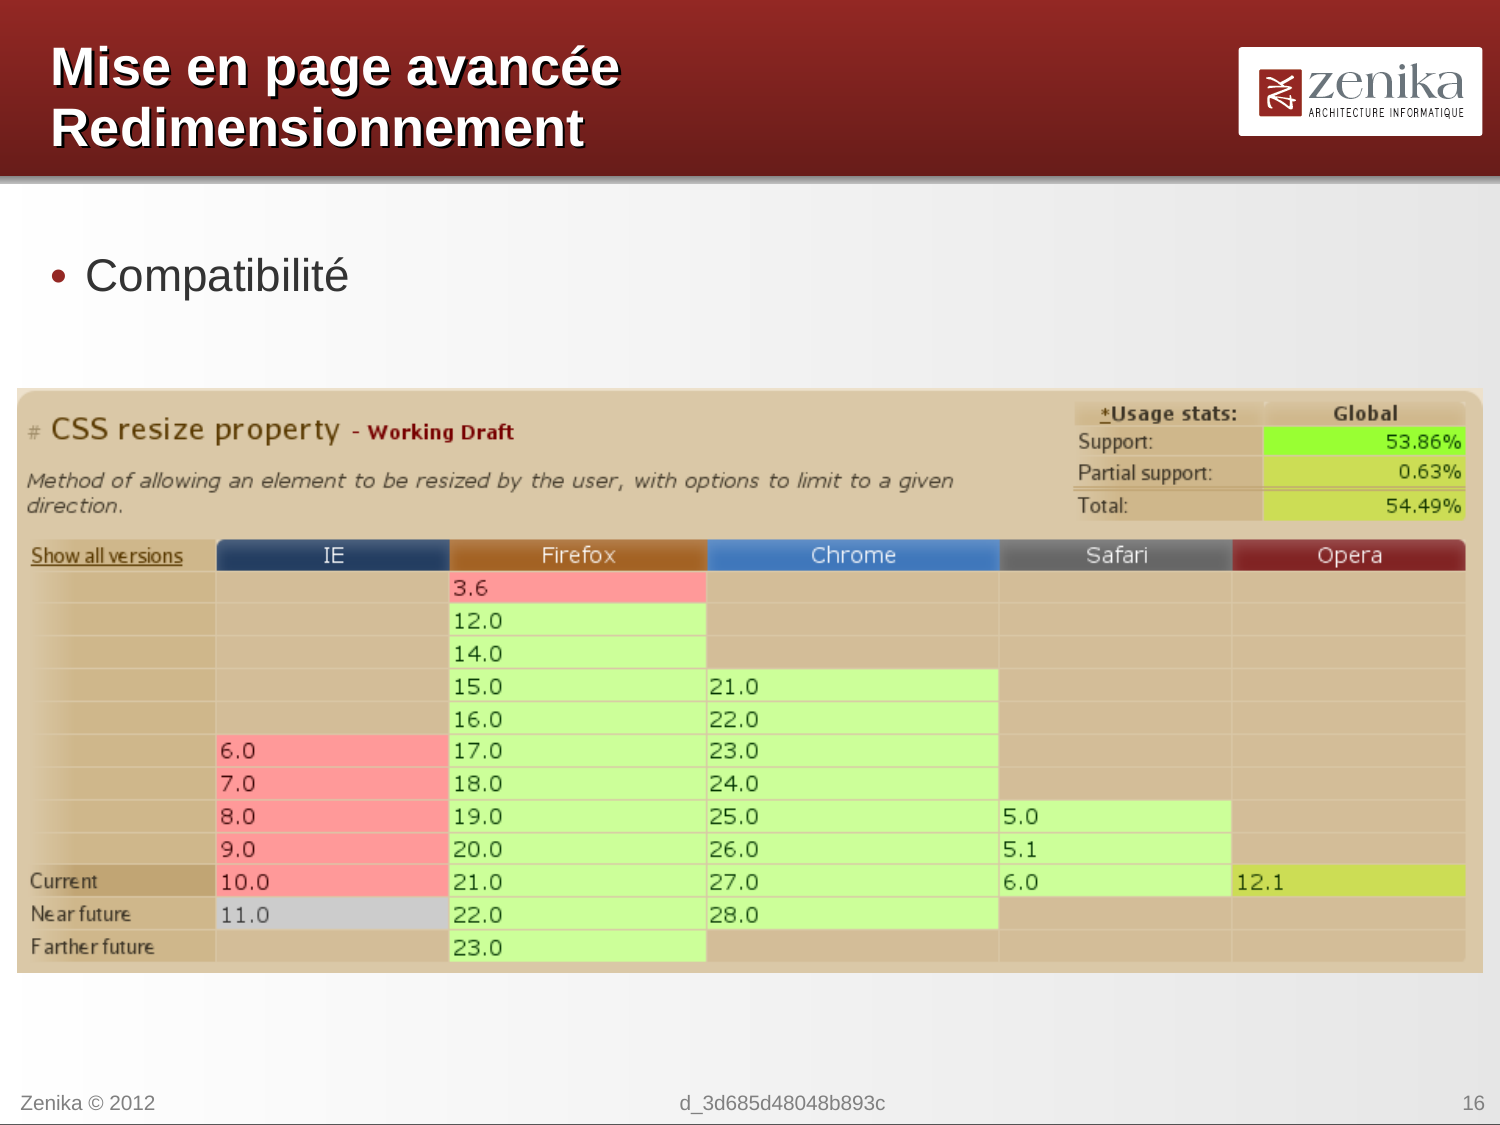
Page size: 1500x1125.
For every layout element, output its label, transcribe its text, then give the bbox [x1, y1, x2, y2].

title Mise en page avancée Redimensionnement [50, 15, 1206, 180]
picture [1257, 58, 1464, 125]
picture [17, 388, 50, 973]
list Compatibilité [50, 250, 1435, 1079]
picture [1435, 388, 1483, 973]
